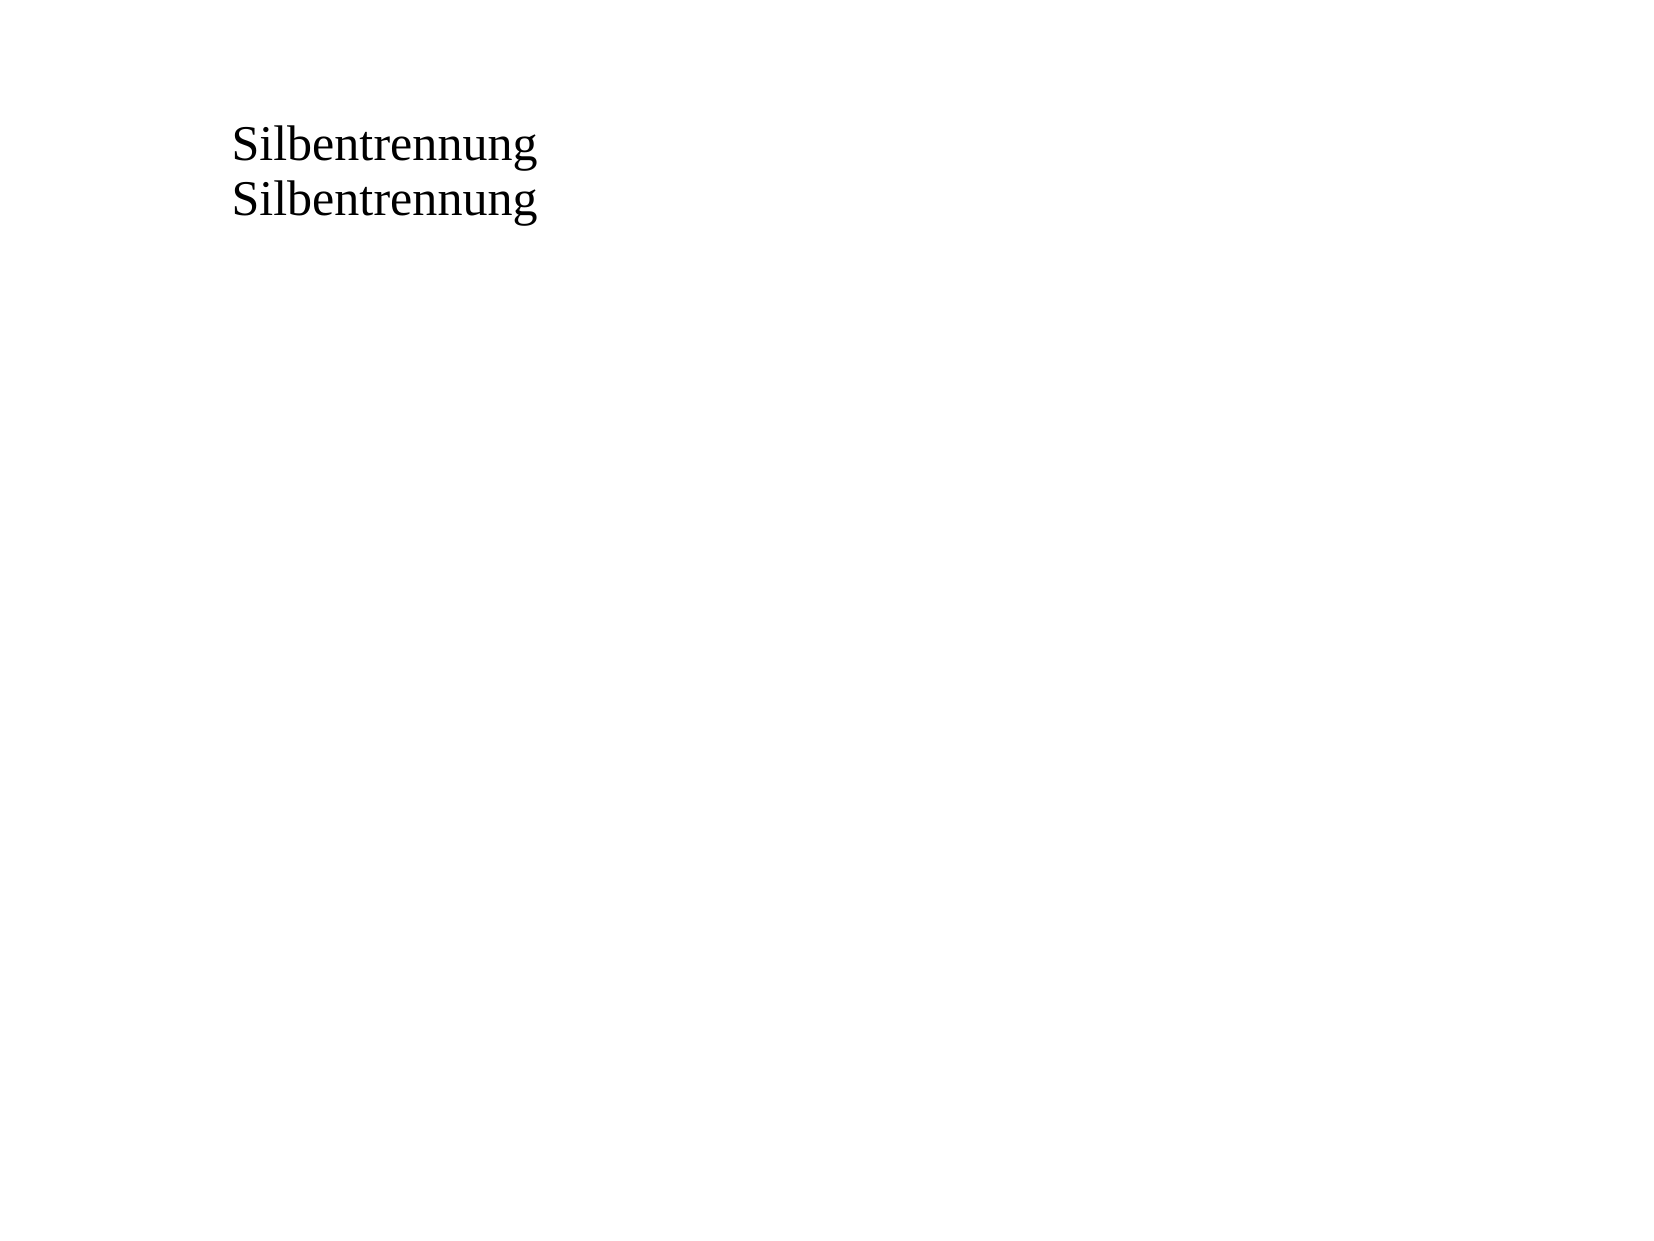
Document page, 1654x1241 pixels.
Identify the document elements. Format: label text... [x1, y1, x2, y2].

text_box Silbentrennung Silbentrennung [231, 115, 782, 229]
